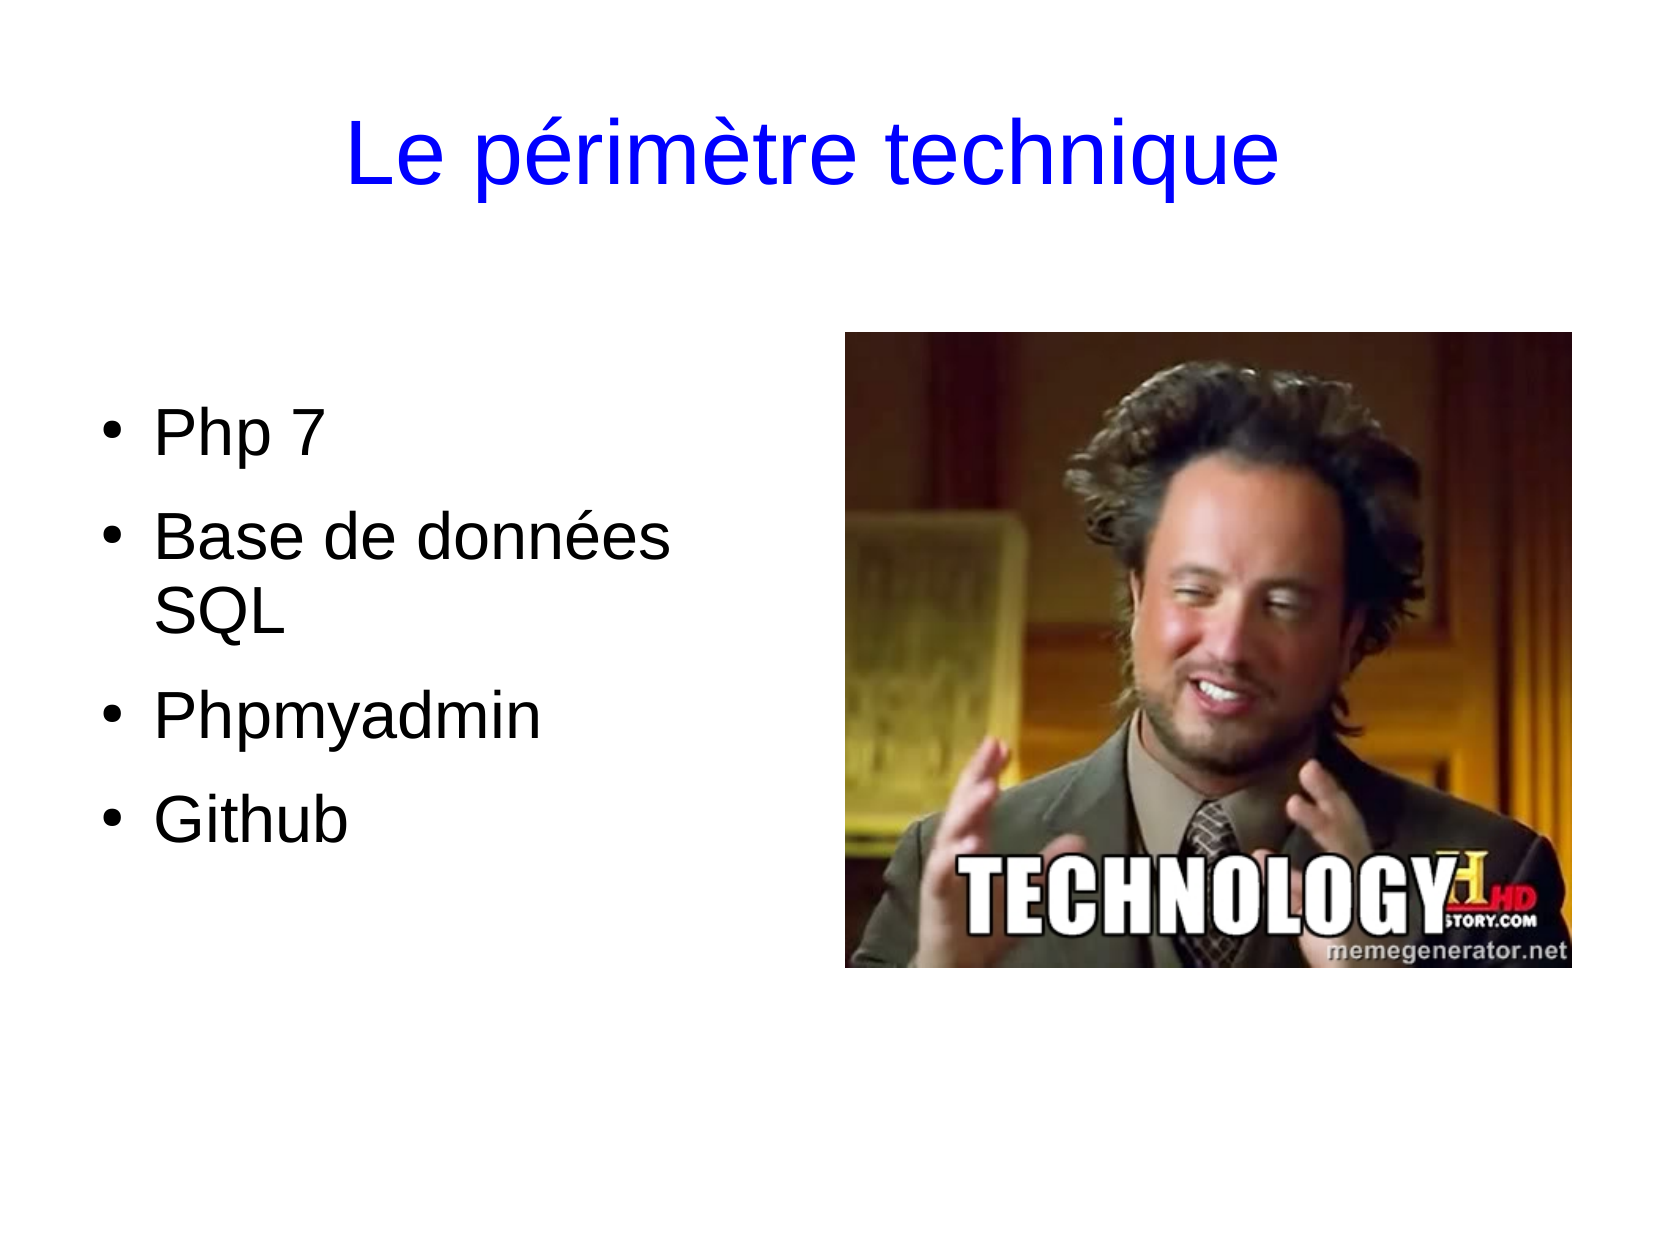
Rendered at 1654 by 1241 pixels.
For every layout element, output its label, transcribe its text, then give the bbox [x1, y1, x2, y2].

title Le périmètre technique [82, 49, 1571, 257]
picture [845, 332, 1572, 968]
list Php 7 Base de données SQL Phpmyadmin Github [82, 290, 809, 1010]
